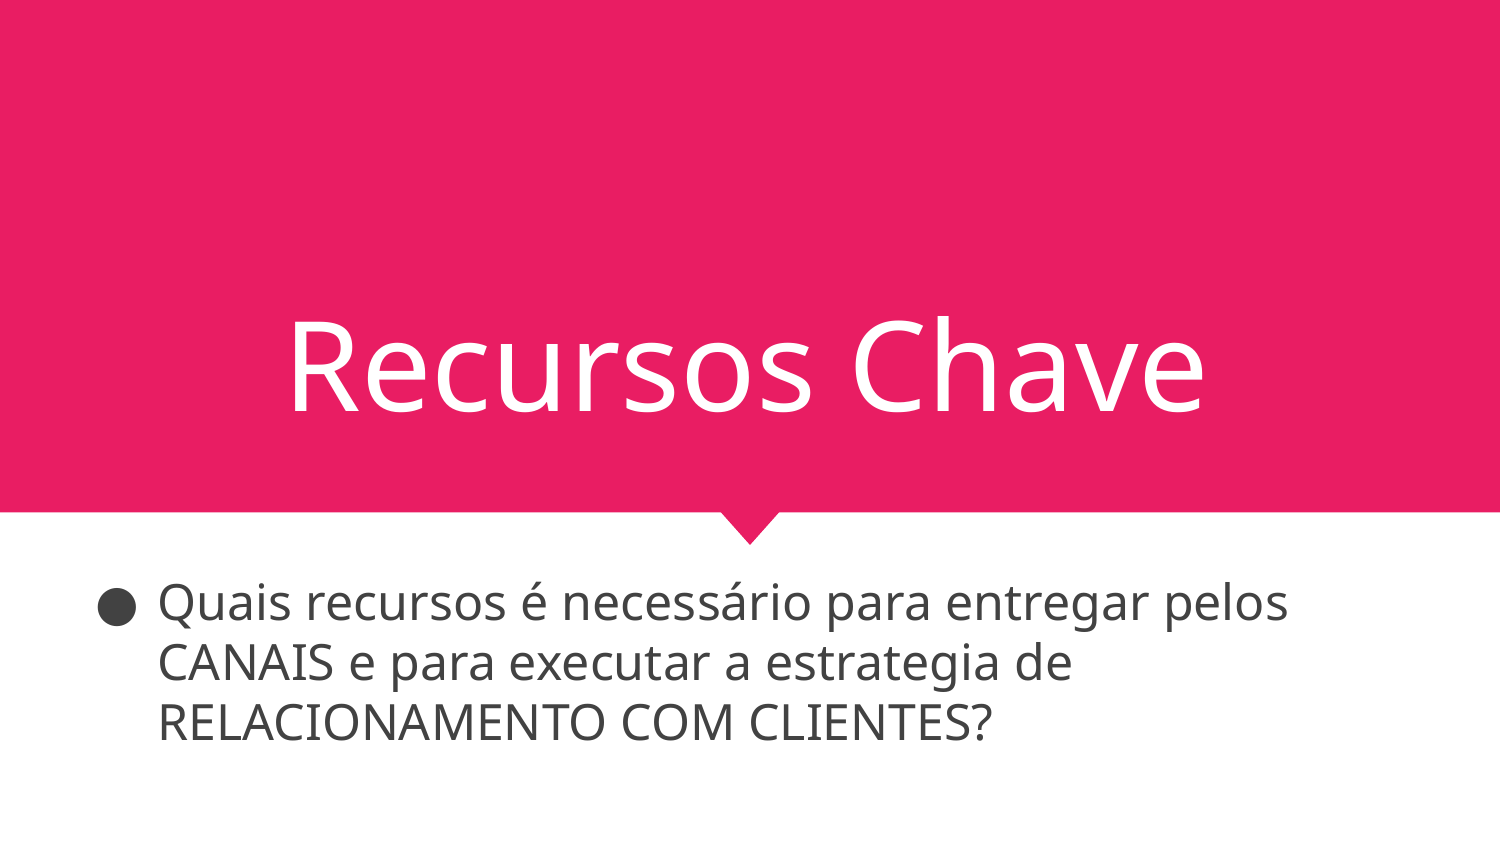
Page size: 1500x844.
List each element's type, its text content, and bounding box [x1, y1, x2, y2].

title Recursos Chave [67, 105, 1427, 452]
subtitle Quais recursos é necessário para entregar pelos CANAIS e para executar a estrategia de RELACIONAMENTO COM CLIENTES? [67, 557, 1427, 765]
